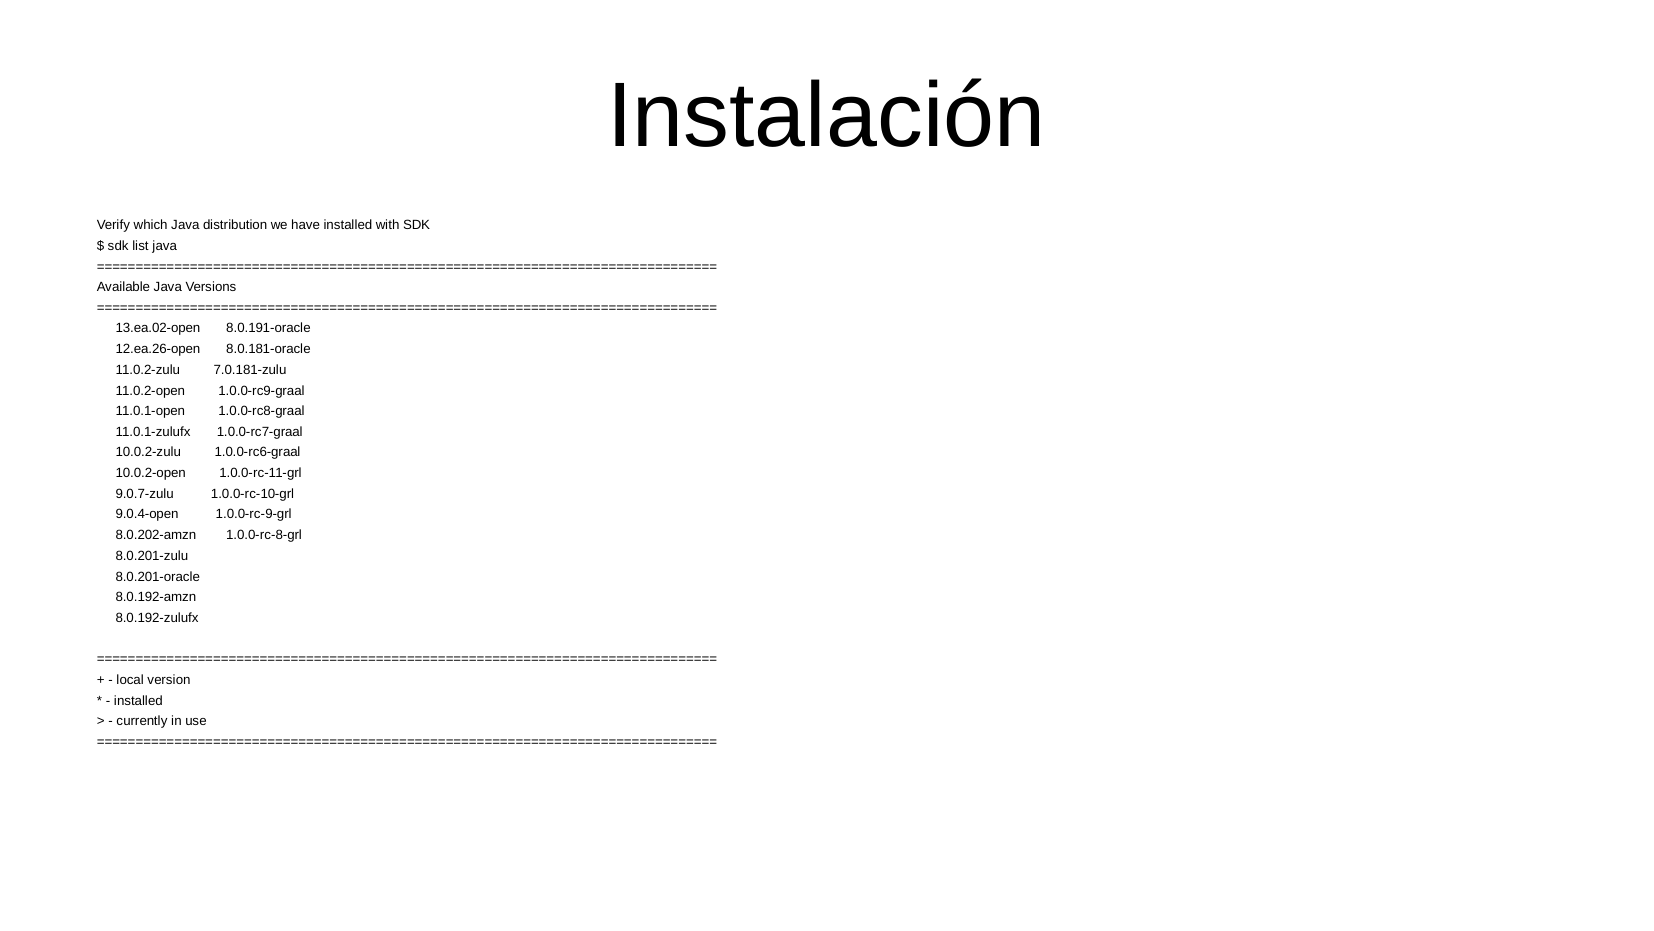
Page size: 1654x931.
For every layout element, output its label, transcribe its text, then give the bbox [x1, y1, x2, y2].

title Instalación [82, 37, 1571, 193]
list Verify which Java distribution we have installed with SDK $ sdk list java ================================================================================ Available Java Versions ================================================================================ 13.ea.02-open 8.0.191-oracle 12.ea.26-open 8.0.181-oracle 11.0.2-zulu 7.0.181-zulu 11.0.2-open 1.0.0-rc9-graal 11.0.1-open 1.0.0-rc8-graal 11.0.1-zulufx 1.0.0-rc7-graal 10.0.2-zulu 1.0.0-rc6-graal 10.0.2-open 1.0.0-rc-11-grl 9.0.7-zulu 1.0.0-rc-10-grl 9.0.4-open 1.0.0-rc-9-grl 8.0.202-amzn 1.0.0-rc-8-grl 8.0.201-zulu 8.0.201-oracle 8.0.192-amzn 8.0.192-zulufx ================================================================================ + - local version * - installed > - currently in use ================================================================================ [82, 217, 1571, 758]
